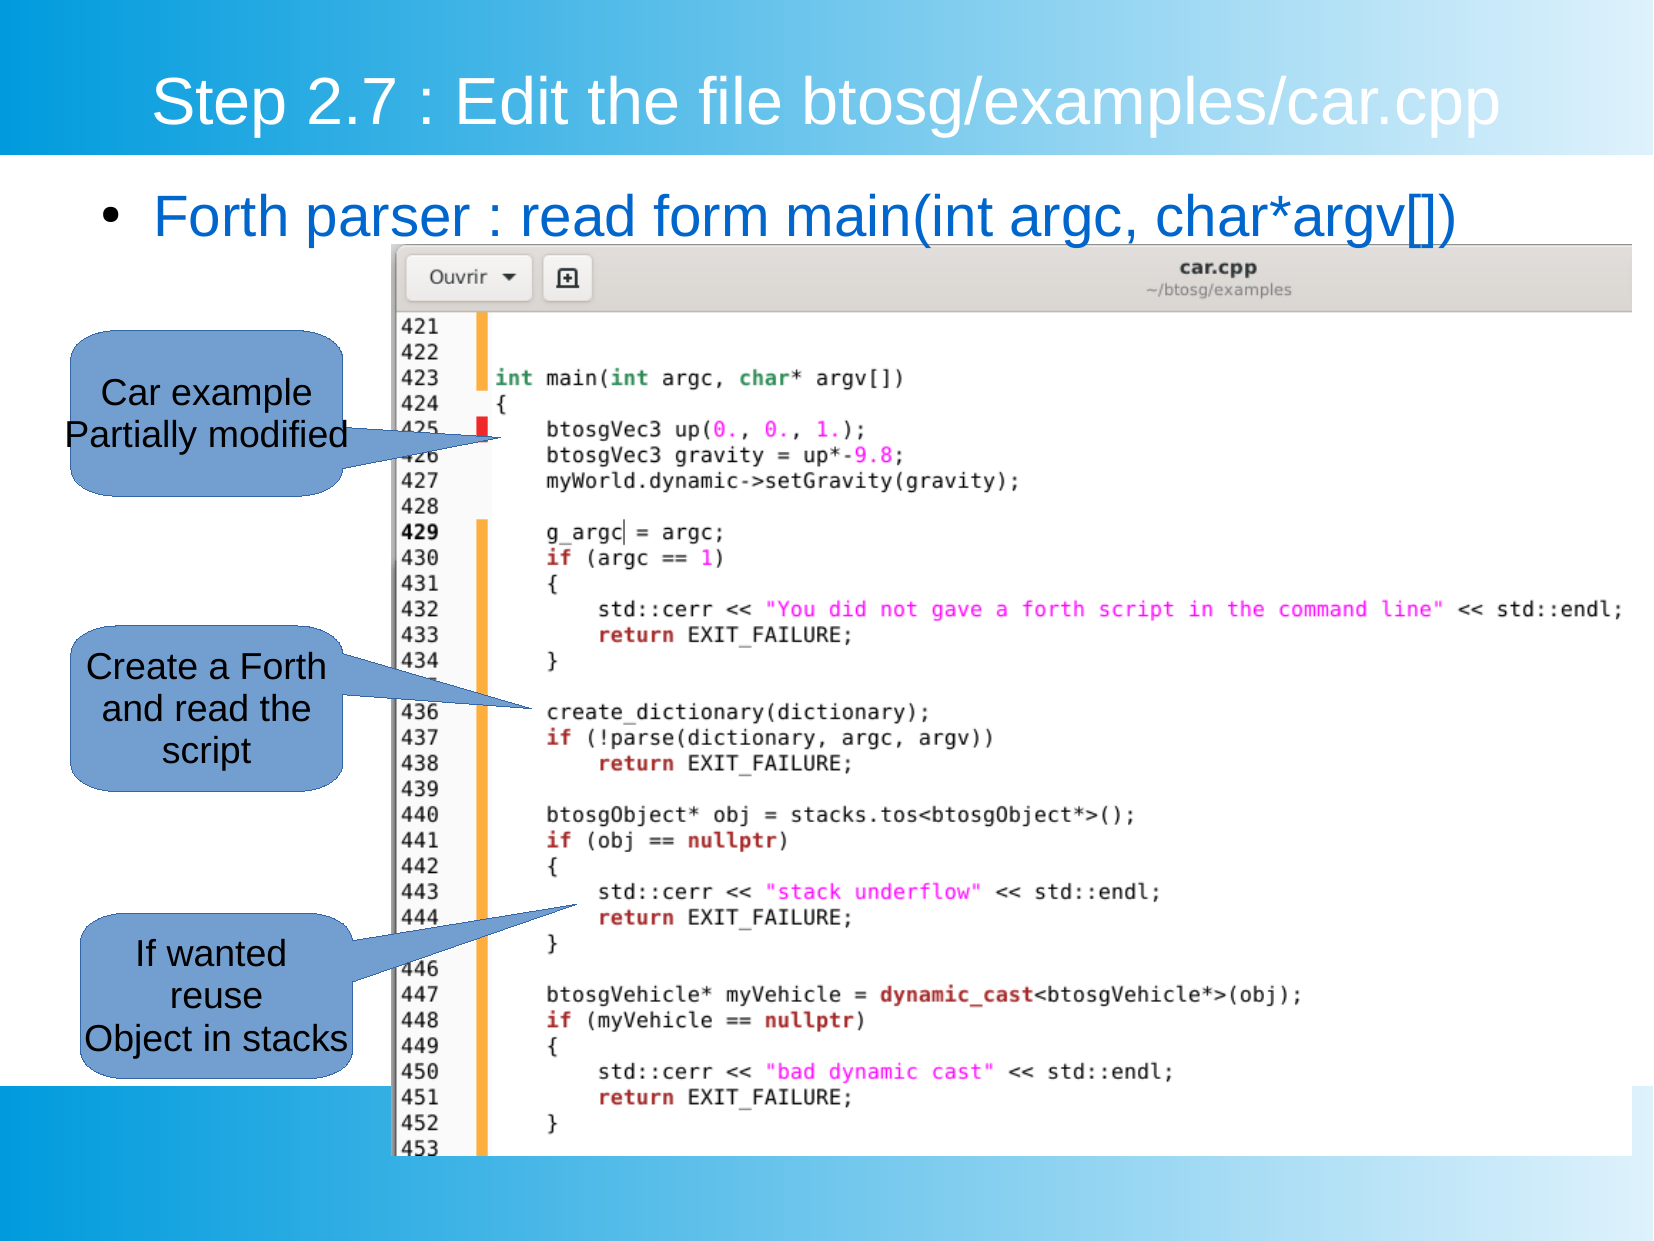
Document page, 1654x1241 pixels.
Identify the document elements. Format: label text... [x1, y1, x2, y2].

picture [391, 244, 1632, 1156]
text_box Car example Partially modified [70, 330, 501, 497]
title Step 2.7 : Edit the file btosg/examples/car.cpp [82, 49, 1571, 154]
list Forth parser : read form main(int argc, char*argv[]) [82, 183, 1560, 319]
text_box Create a Forth and read the script [70, 625, 532, 792]
text_box If wanted reuse Object in stacks [80, 904, 577, 1079]
